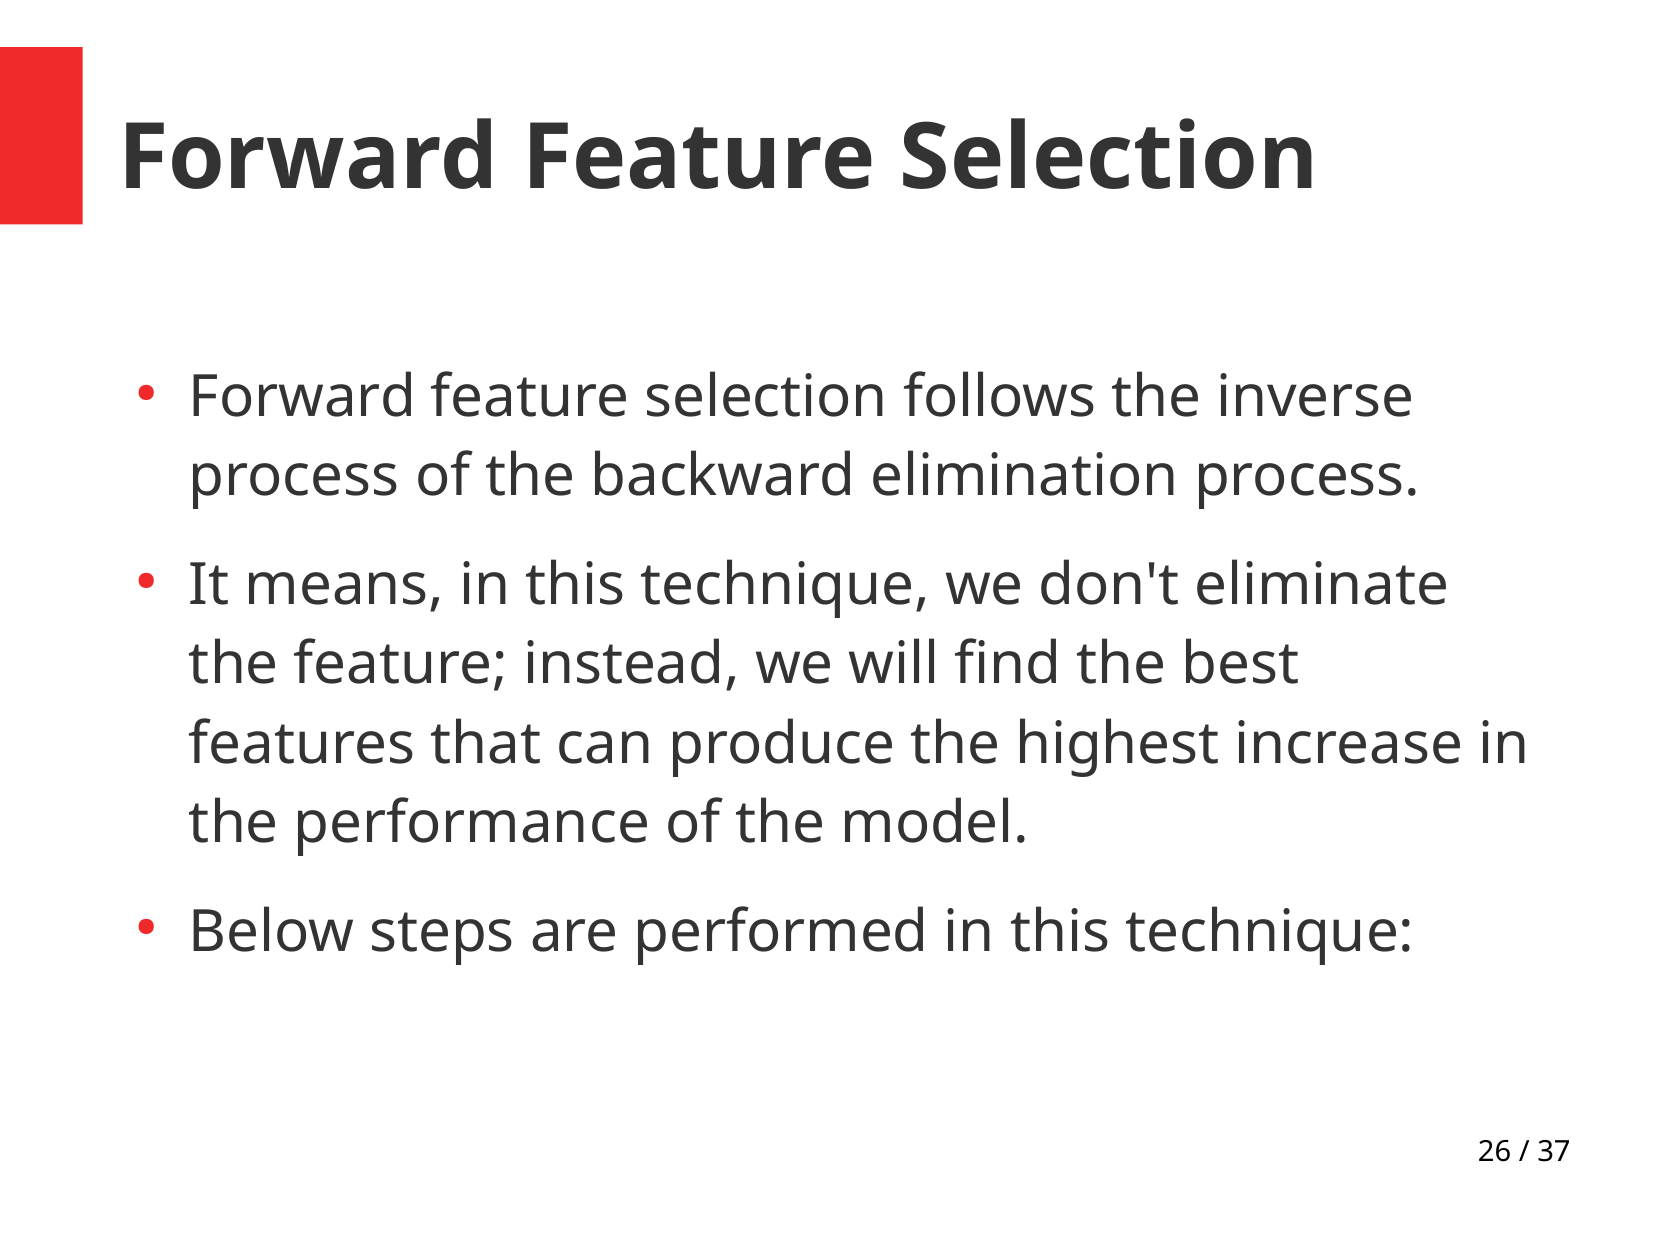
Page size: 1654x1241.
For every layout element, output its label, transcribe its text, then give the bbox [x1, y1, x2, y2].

list Forward feature selection follows the inverse process of the backward elimination process. It means, in this technique, we don't eliminate the feature; instead, we will find the best features that can produce the highest increase in the performance of the model. Below steps are performed in this technique: [118, 354, 1536, 1074]
title Forward Feature Selection [118, 49, 1571, 257]
